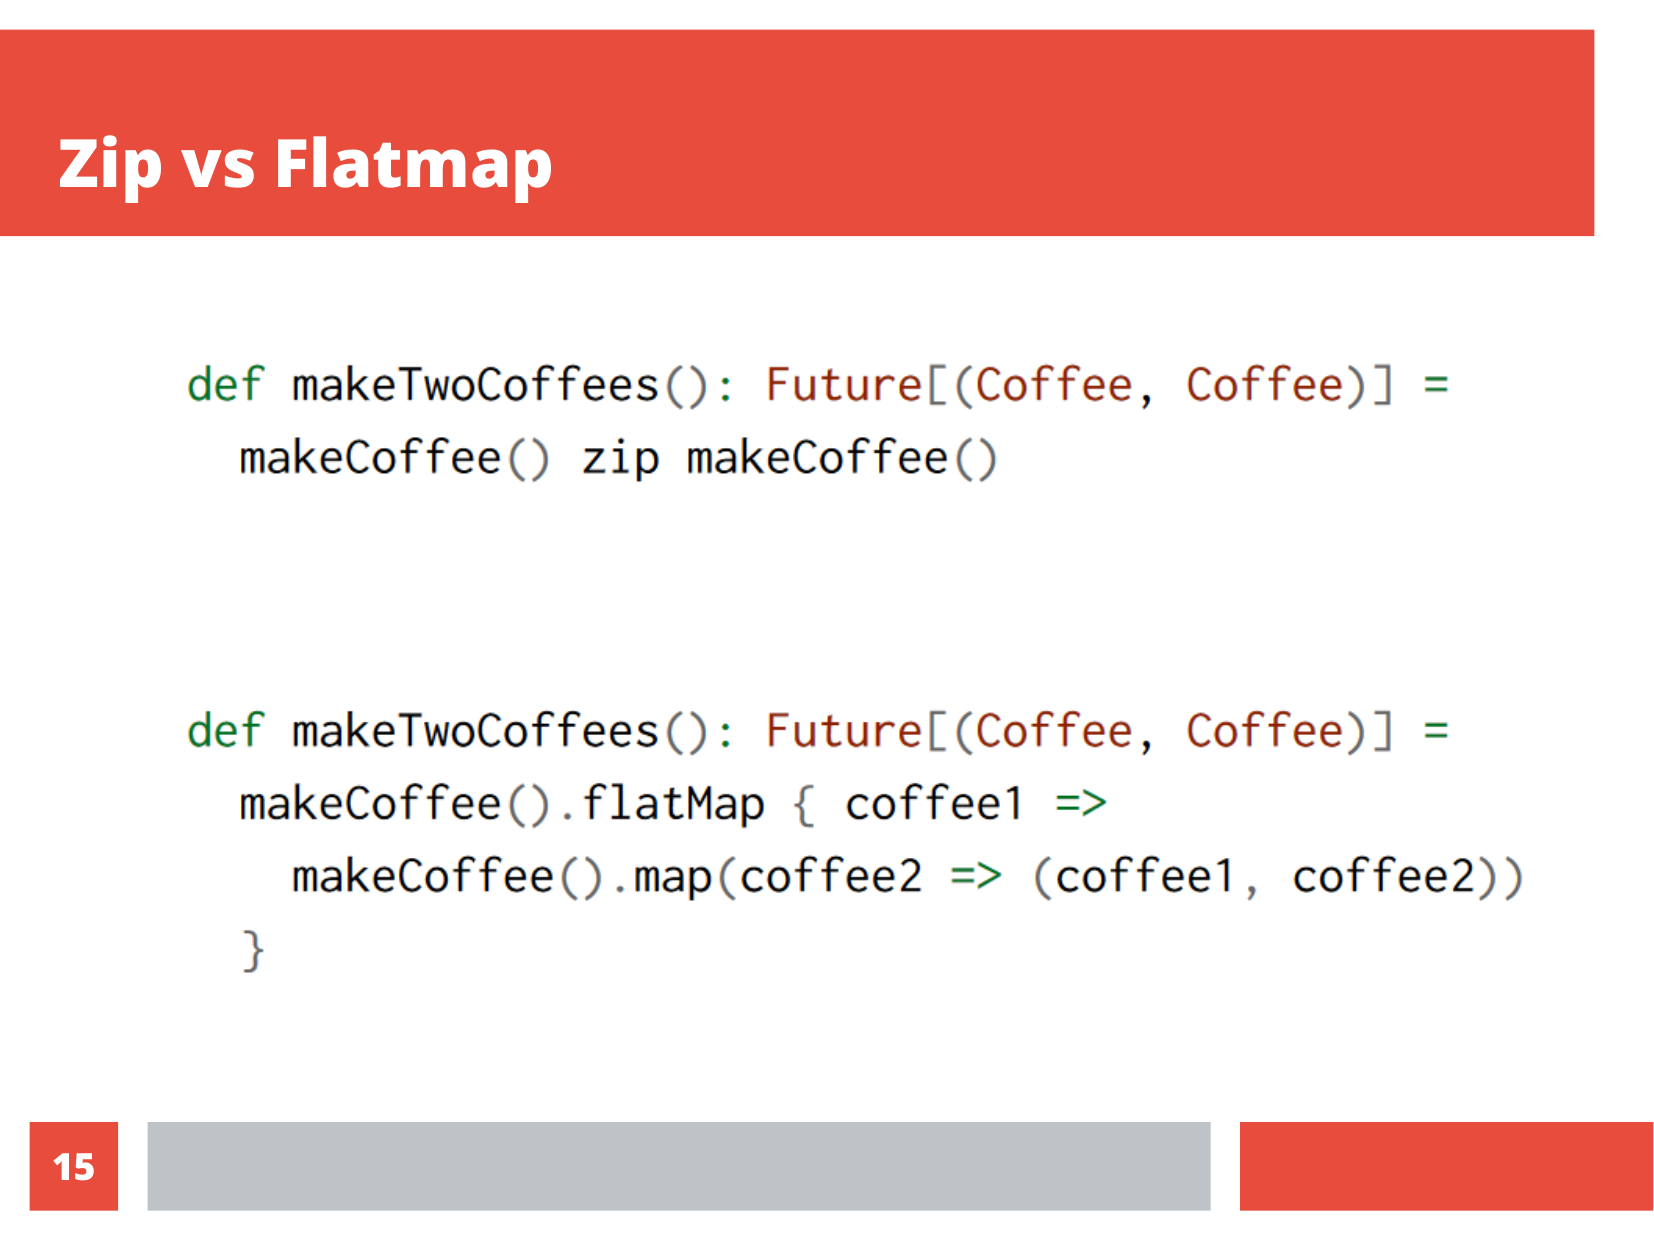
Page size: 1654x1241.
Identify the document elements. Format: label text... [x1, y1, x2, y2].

picture [165, 336, 1541, 1040]
title Zip vs Flatmap [59, 59, 1595, 207]
